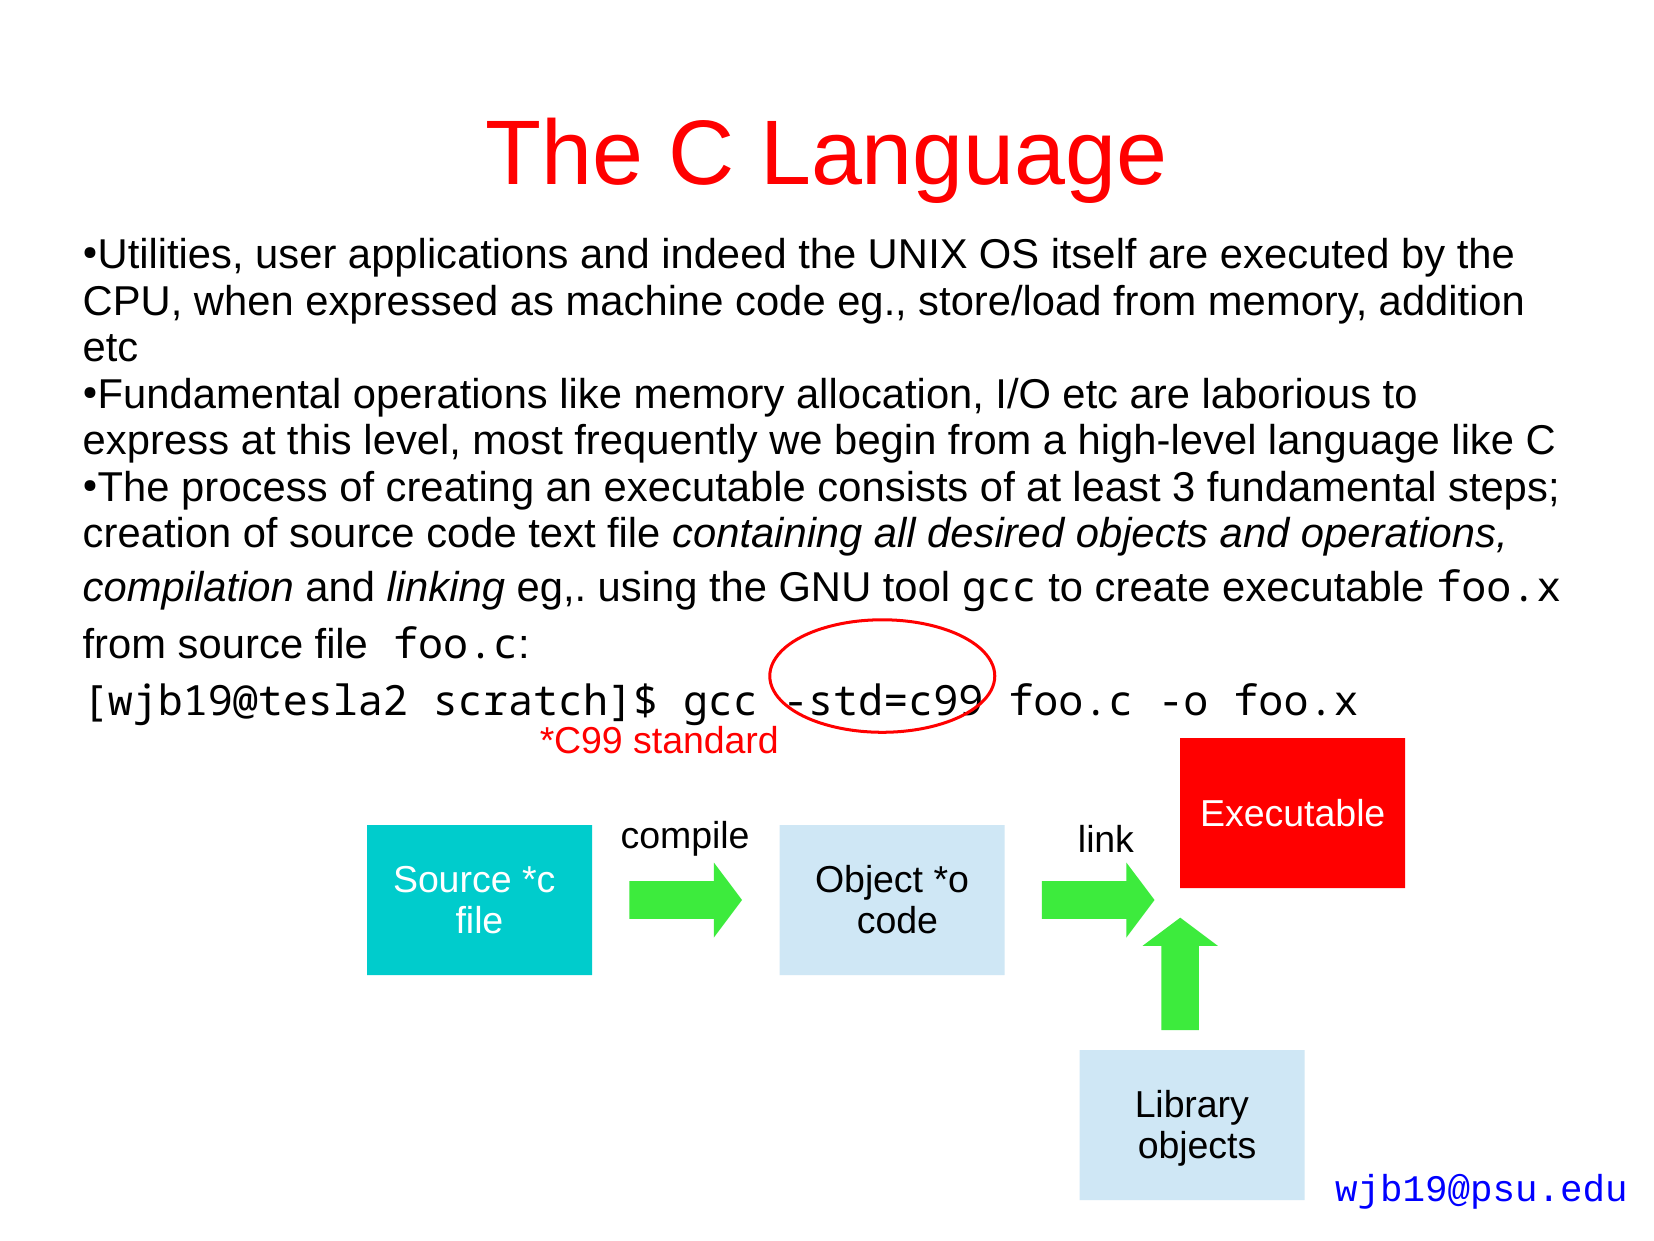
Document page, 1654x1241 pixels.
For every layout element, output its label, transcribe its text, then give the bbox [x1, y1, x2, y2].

text_box *C99 standard [525, 712, 794, 770]
title The C Language [82, 49, 1571, 231]
text_box wjb19@psu.edu [1320, 1162, 1643, 1220]
text_box compile [605, 807, 765, 865]
text_box Library objects [1079, 1050, 1305, 1201]
text_box Source *c file [367, 825, 593, 976]
text_box [1142, 917, 1218, 1031]
text_box Object *o code [779, 825, 1005, 976]
subtitle Utilities, user applications and indeed the UNIX OS itself are executed by the CPU, when expressed as machine code eg., store/load from memory, addition etc Fundamental operations like memory allocation, I/O etc are laborious to express at this level, most frequently we begin from a high-level language like C The process of creating an executable consists of at least 3 fundamental steps; creation of source code text file containing all desired objects and operations, compilation and linking eg,. using the GNU tool gcc to create executable foo.x from source file foo.c: [wjb19@tesla2 scratch]$ gcc -std=c99 foo.c -o foo.x [82, 231, 1571, 1050]
text_box link [1063, 811, 1149, 868]
text_box Executable [1180, 738, 1406, 889]
text_box [629, 865, 743, 938]
text_box [1041, 868, 1155, 938]
